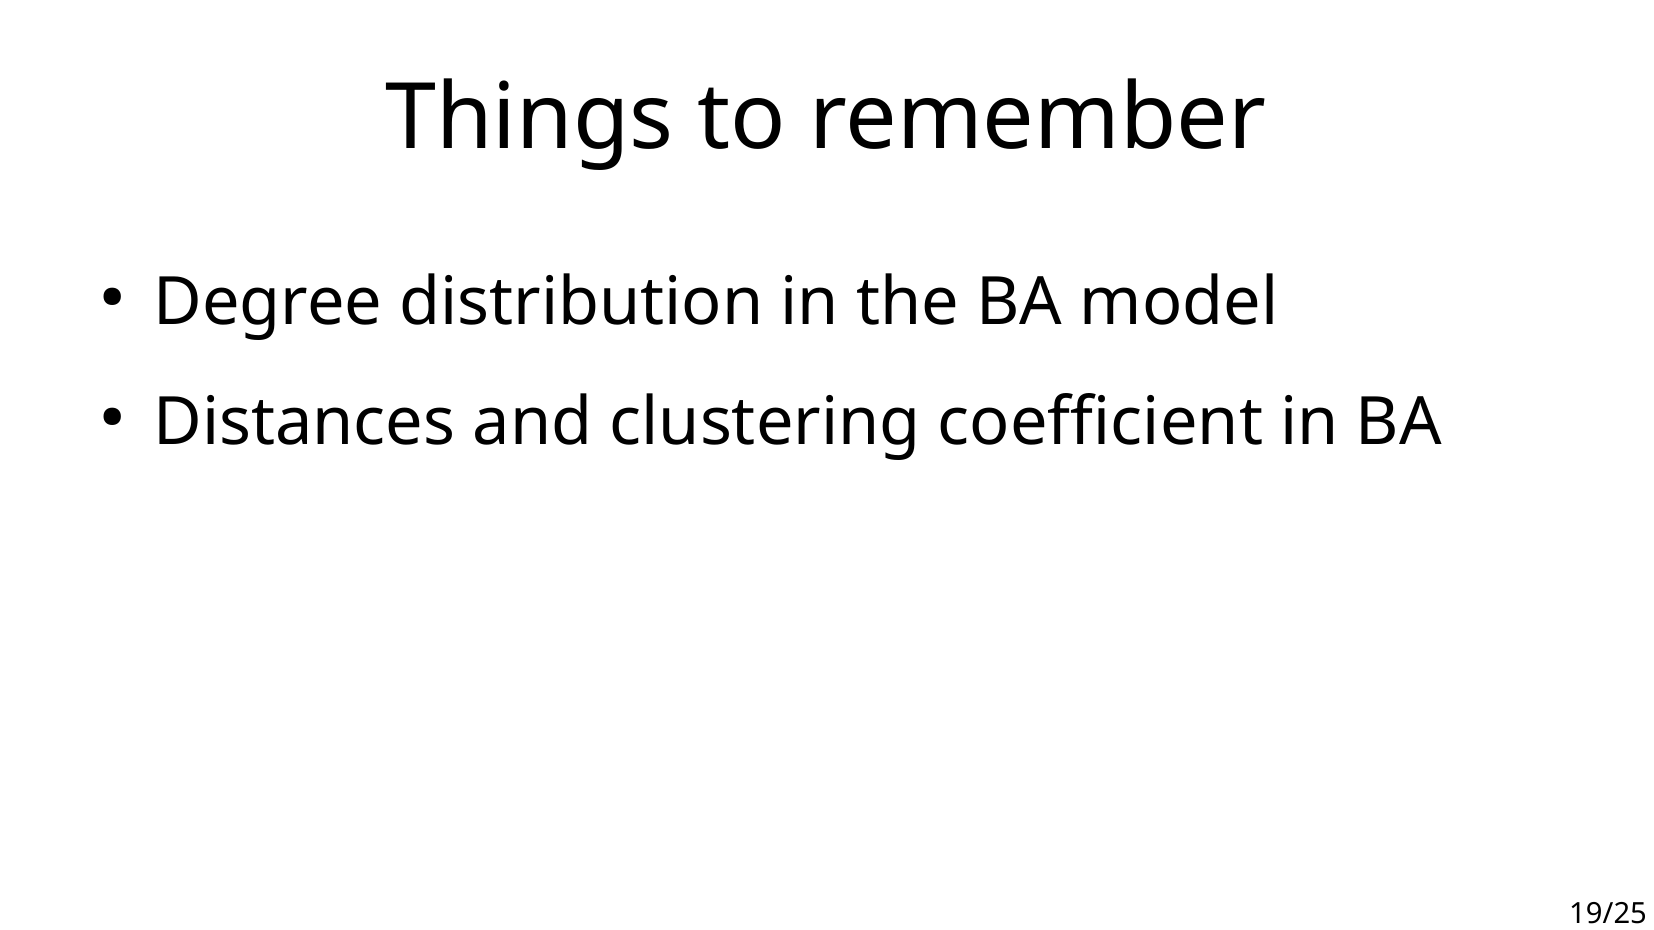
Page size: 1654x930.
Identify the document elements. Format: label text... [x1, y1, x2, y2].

list Degree distribution in the BA model Distances and clustering coefficient in BA [82, 252, 1571, 793]
title Things to remember [82, 1, 1571, 225]
